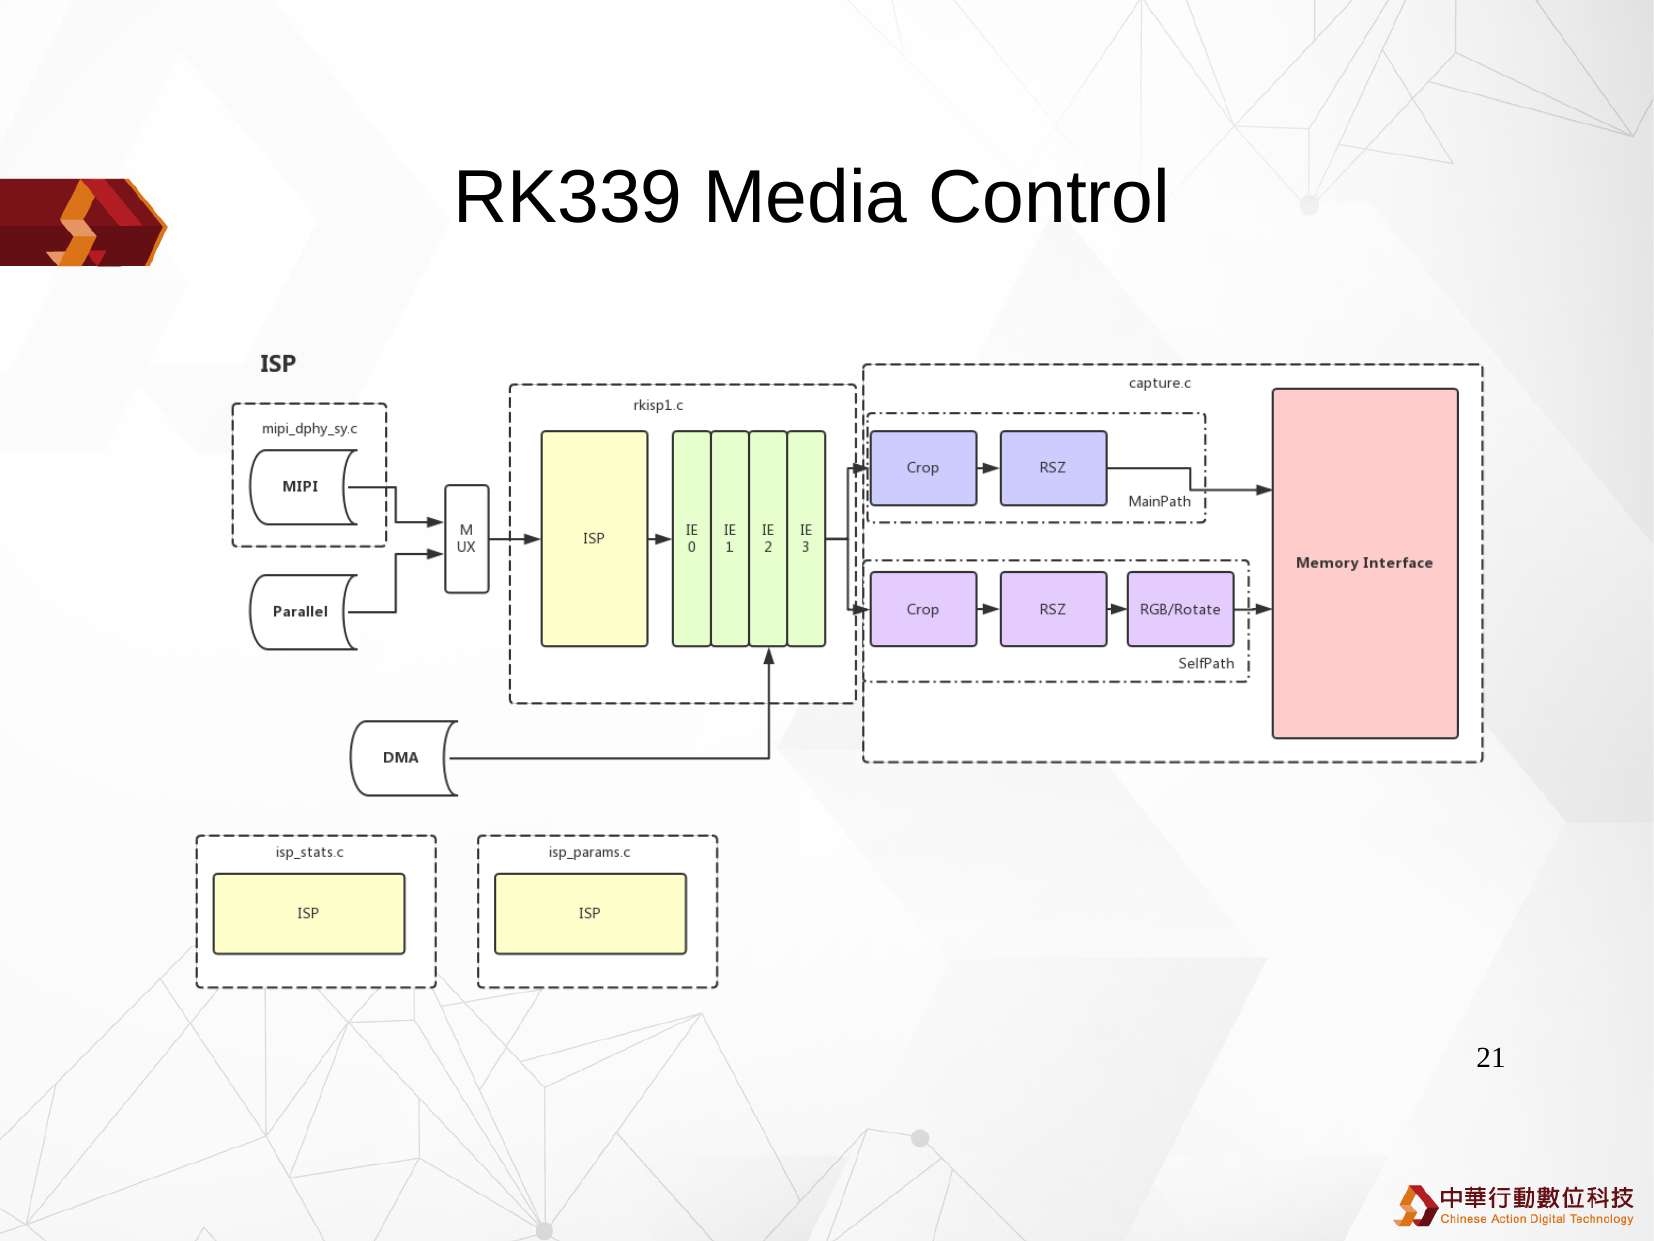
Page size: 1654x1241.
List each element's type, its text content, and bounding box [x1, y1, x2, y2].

title RK339 Media Control [118, 112, 1506, 281]
picture [0, 0, 1654, 1241]
